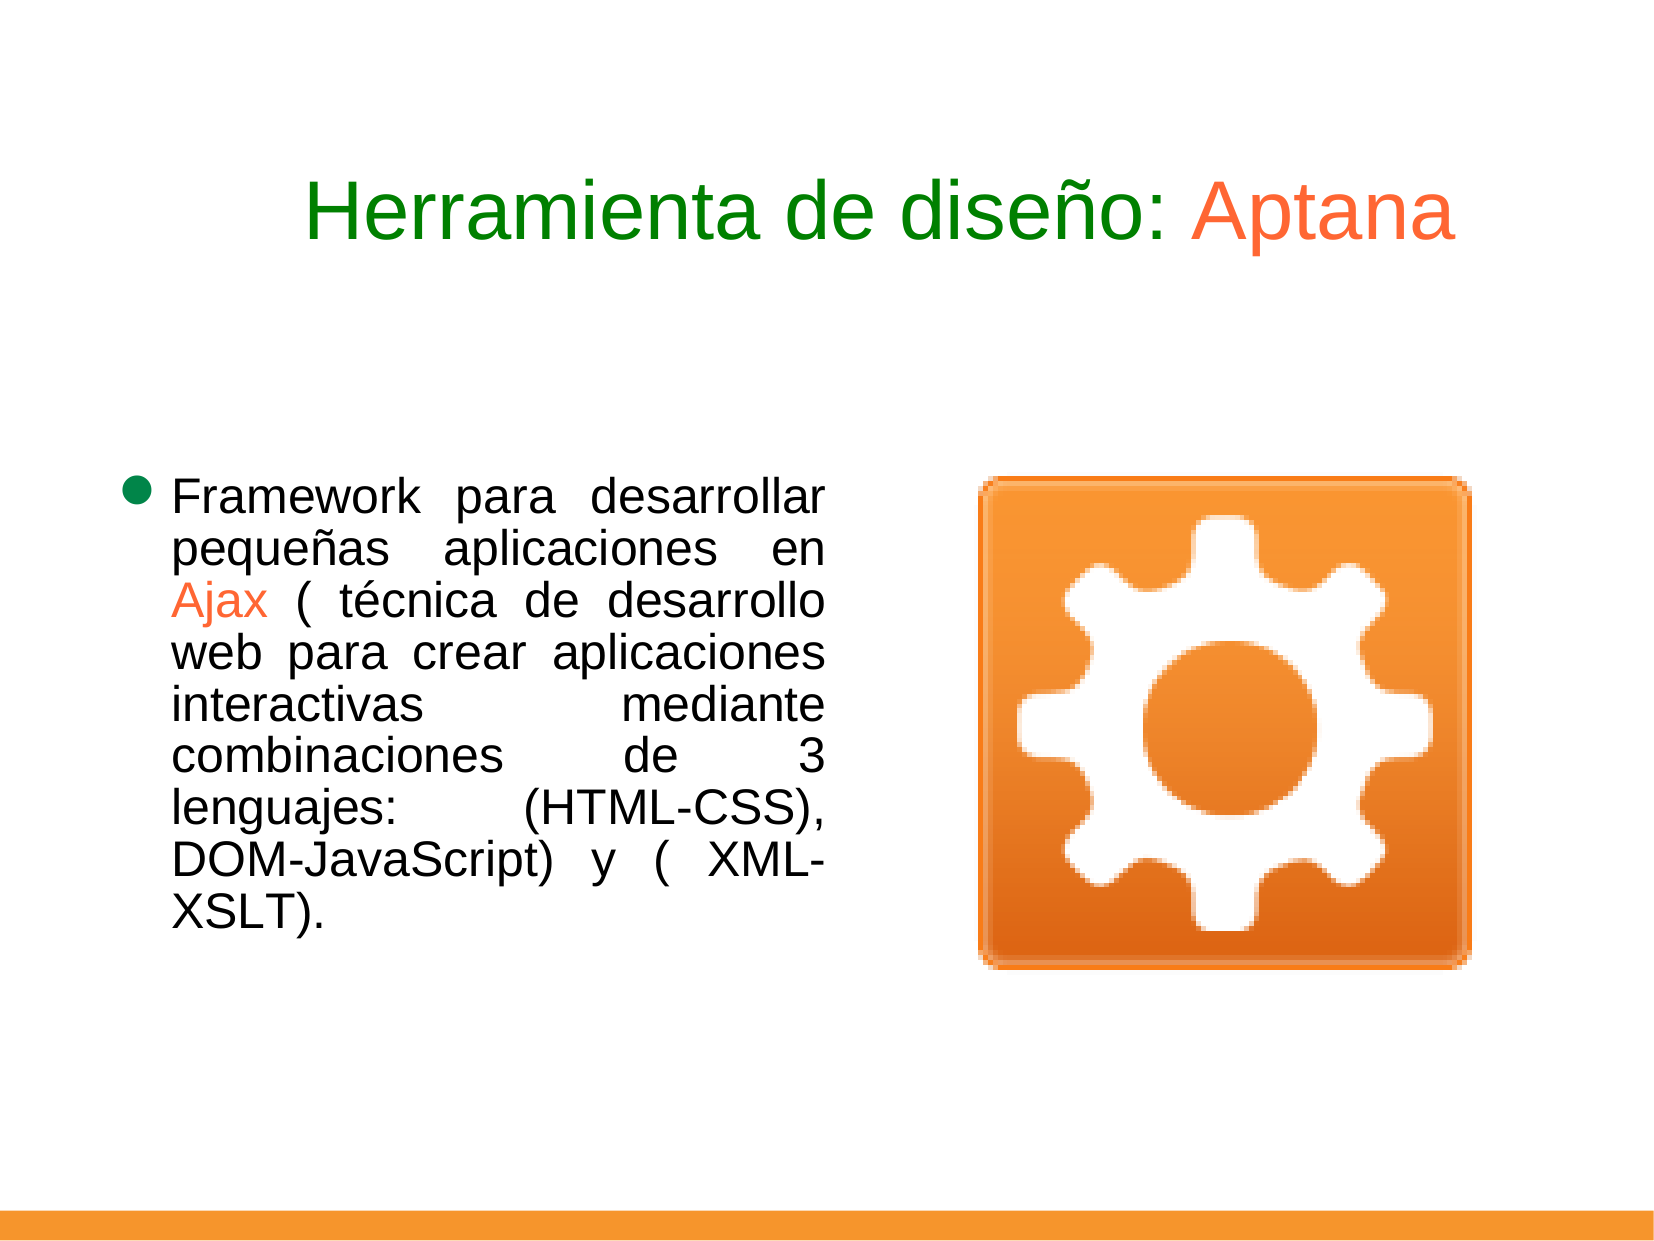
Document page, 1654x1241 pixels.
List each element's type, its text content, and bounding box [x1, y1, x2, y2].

picture [974, 472, 1477, 975]
title Herramienta de diseño: Aptana [64, 111, 1553, 317]
list Framework para desarrollar pequeñas aplicaciones en Ajax ( técnica de desarrollo web para crear aplicaciones interactivas mediante combinaciones de 3 lenguajes: (HTML-CSS), DOM-JavaScript) y ( XML-XSLT). [100, 472, 827, 1109]
